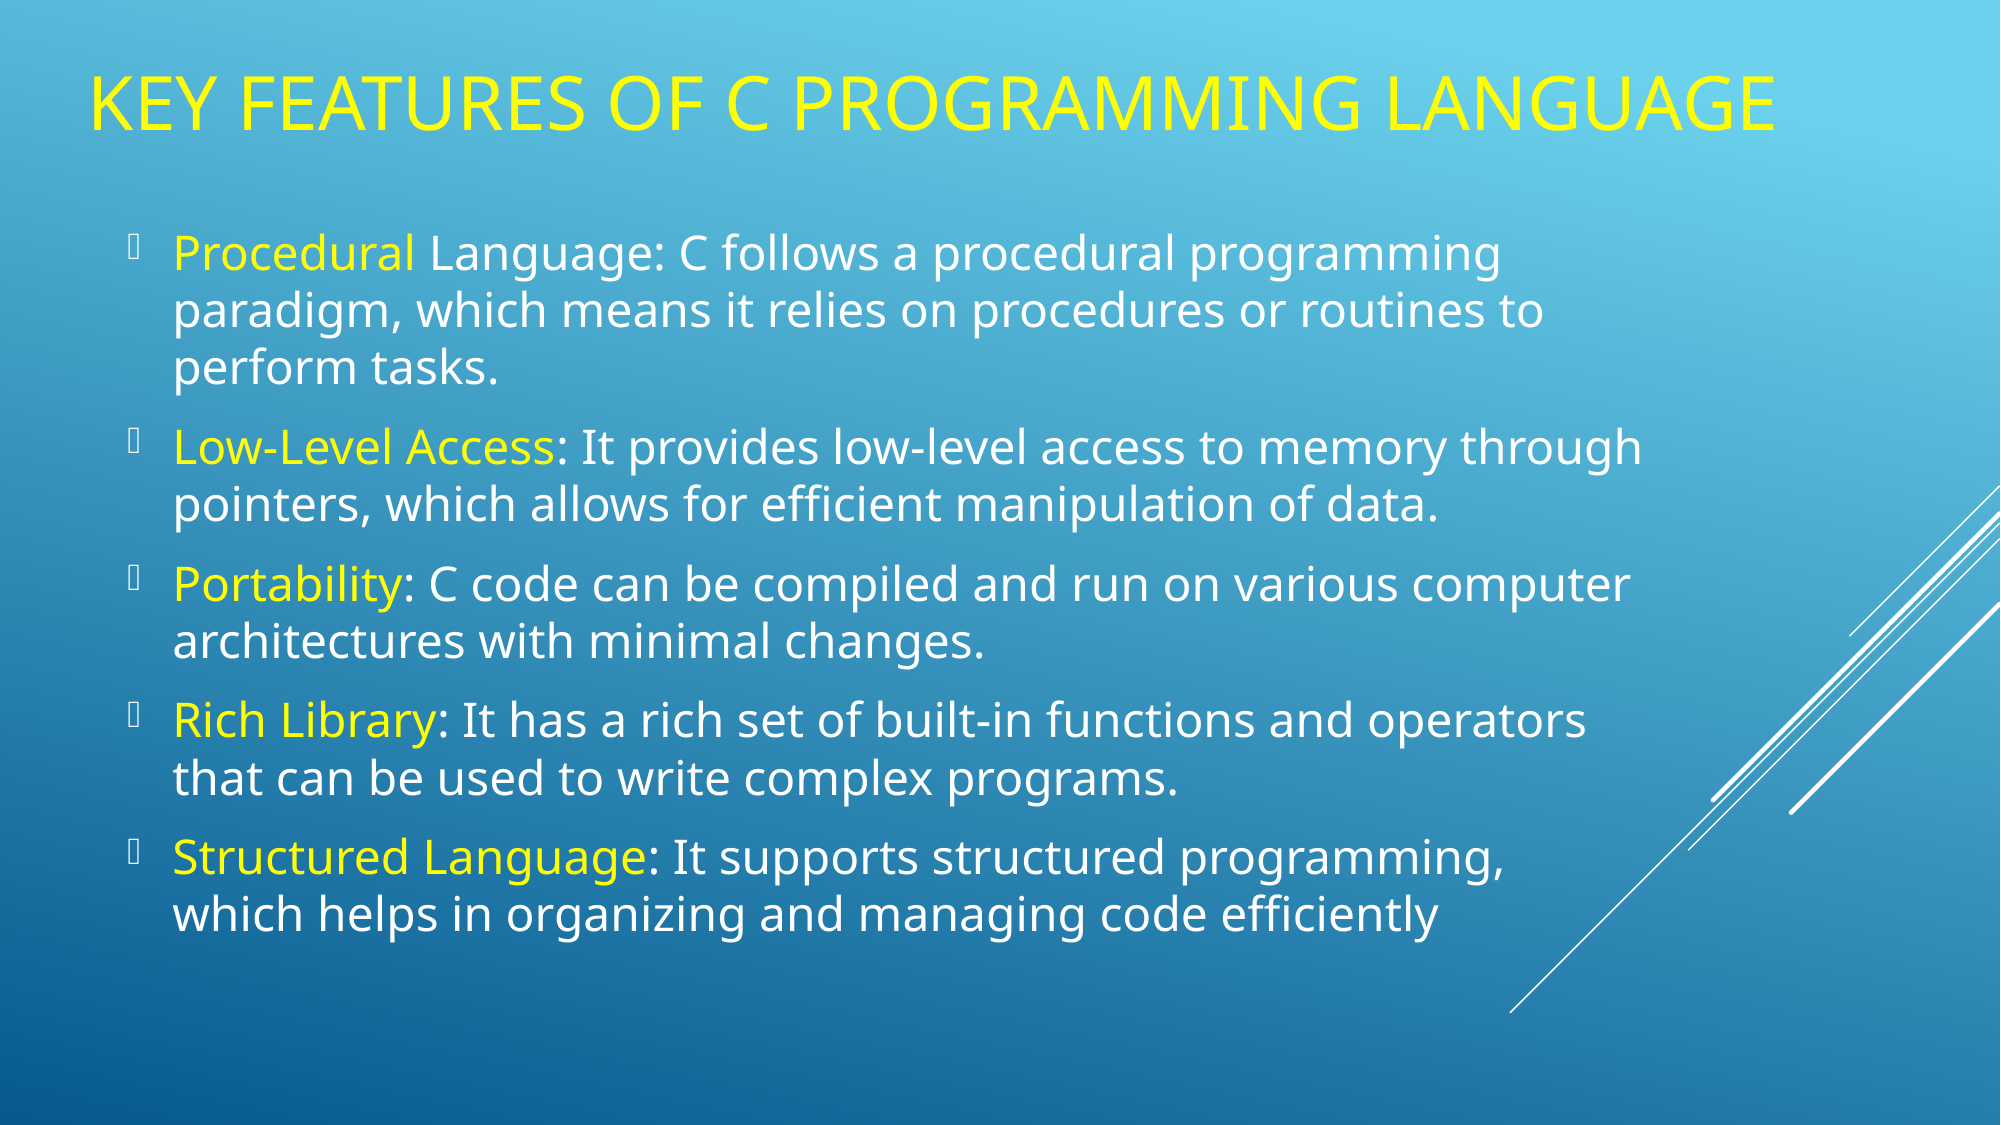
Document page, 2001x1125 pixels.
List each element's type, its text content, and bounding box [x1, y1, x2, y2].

title Key Features of C Programming Language [72, 16, 1853, 185]
list Procedural Language: C follows a procedural programming paradigm, which means it relies on procedures or routines to perform tasks. Low-Level Access: It provides low-level access to memory through pointers, which allows for efficient manipulation of data. Portability: C code can be compiled and run on various computer architectures with minimal changes. Rich Library: It has a rich set of built-in functions and operators that can be used to write complex programs. Structured Language: It supports structured programming, which helps in organizing and managing code efficiently [112, 214, 1664, 1015]
